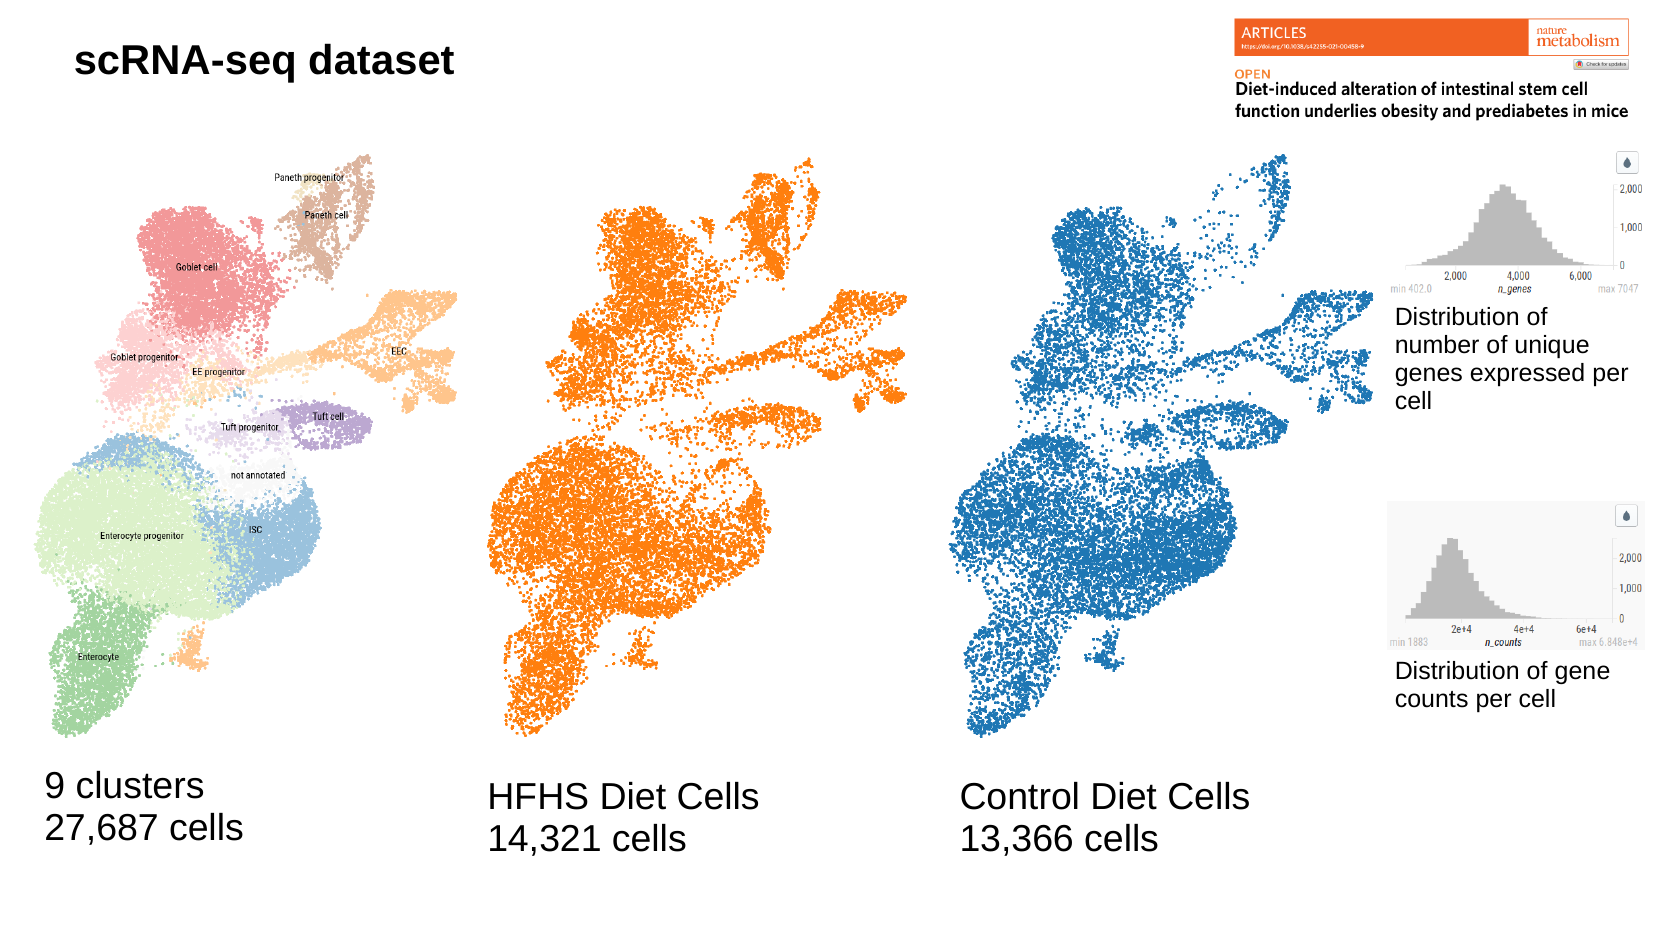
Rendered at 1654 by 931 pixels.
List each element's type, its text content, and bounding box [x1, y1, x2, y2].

text_box Control Diet Cells 13,366 cells [944, 767, 1300, 909]
picture [1387, 147, 1645, 295]
picture [1387, 501, 1645, 649]
text_box 9 clusters 27,687 cells [29, 757, 443, 857]
text_box Distribution of gene counts per cell [1380, 649, 1654, 749]
text_box scRNA-seq dataset [59, 29, 768, 91]
picture [944, 147, 1381, 744]
picture [480, 147, 916, 744]
text_box Distribution of number of unique genes expressed per cell [1380, 295, 1646, 423]
picture [1224, 10, 1639, 123]
text_box HFHS Diet Cells 14,321 cells [472, 767, 827, 909]
picture [29, 147, 465, 744]
